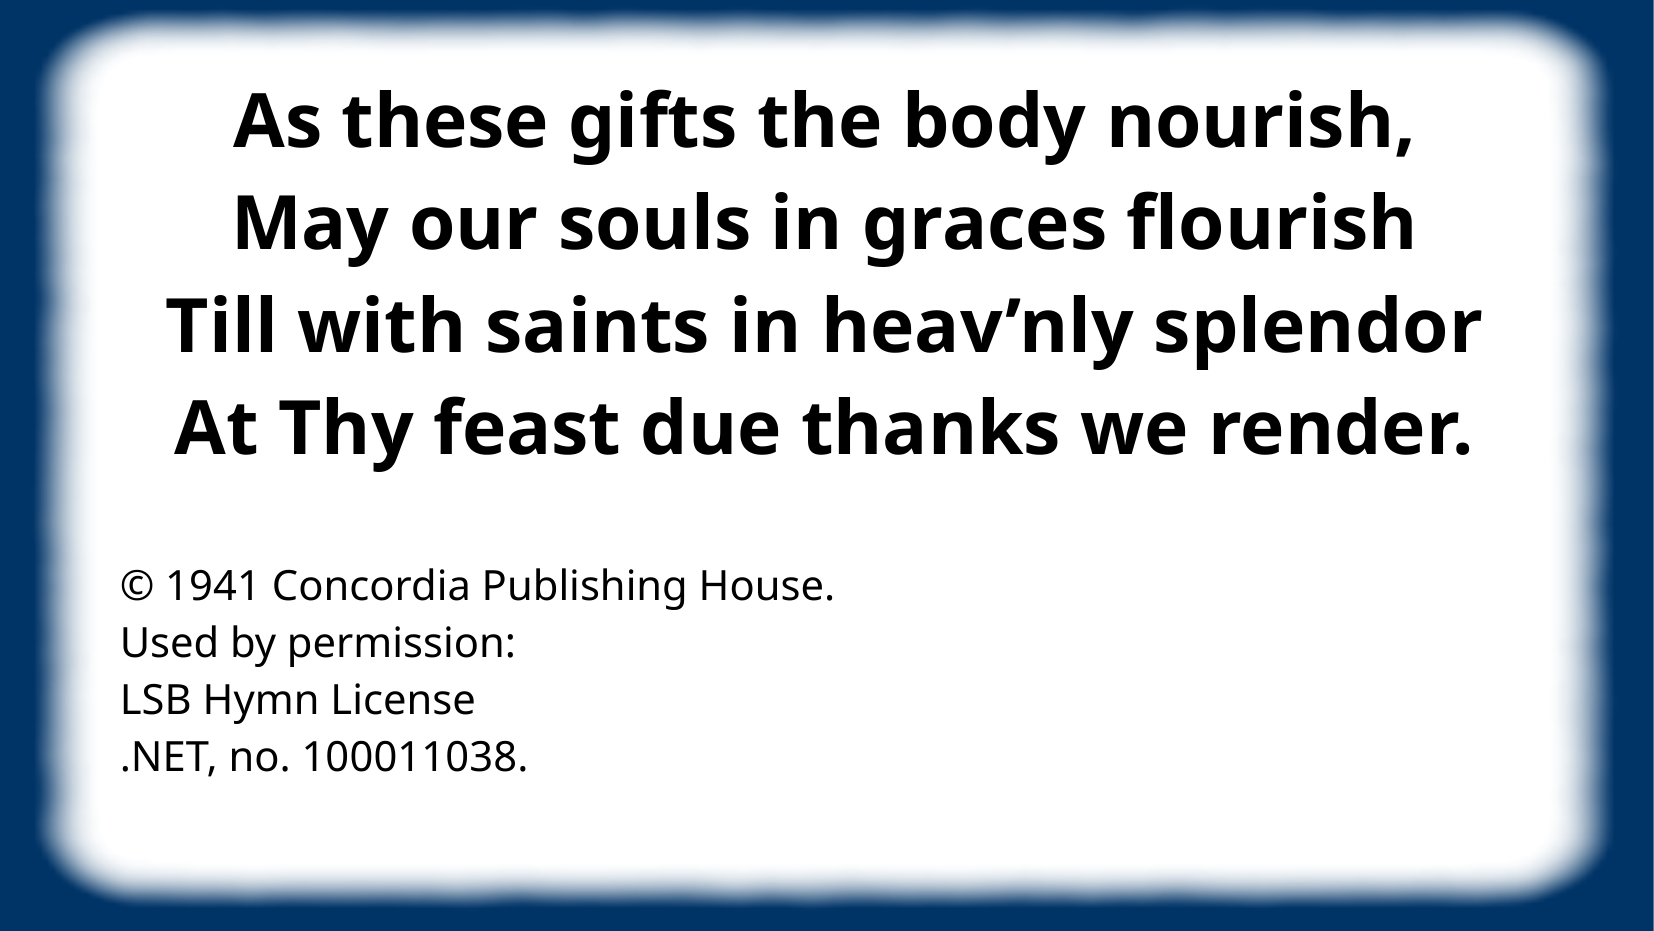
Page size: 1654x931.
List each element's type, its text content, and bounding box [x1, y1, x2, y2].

picture [0, 0, 1654, 931]
text_box As these gifts the body nourish, May our souls in graces flourish Till with saints in heav’nly splendor At Thy feast due thanks we render. © 1941 Concordia Publishing House. Used by permission: LSB Hymn License .NET, no. 100011038. [105, 60, 1546, 796]
